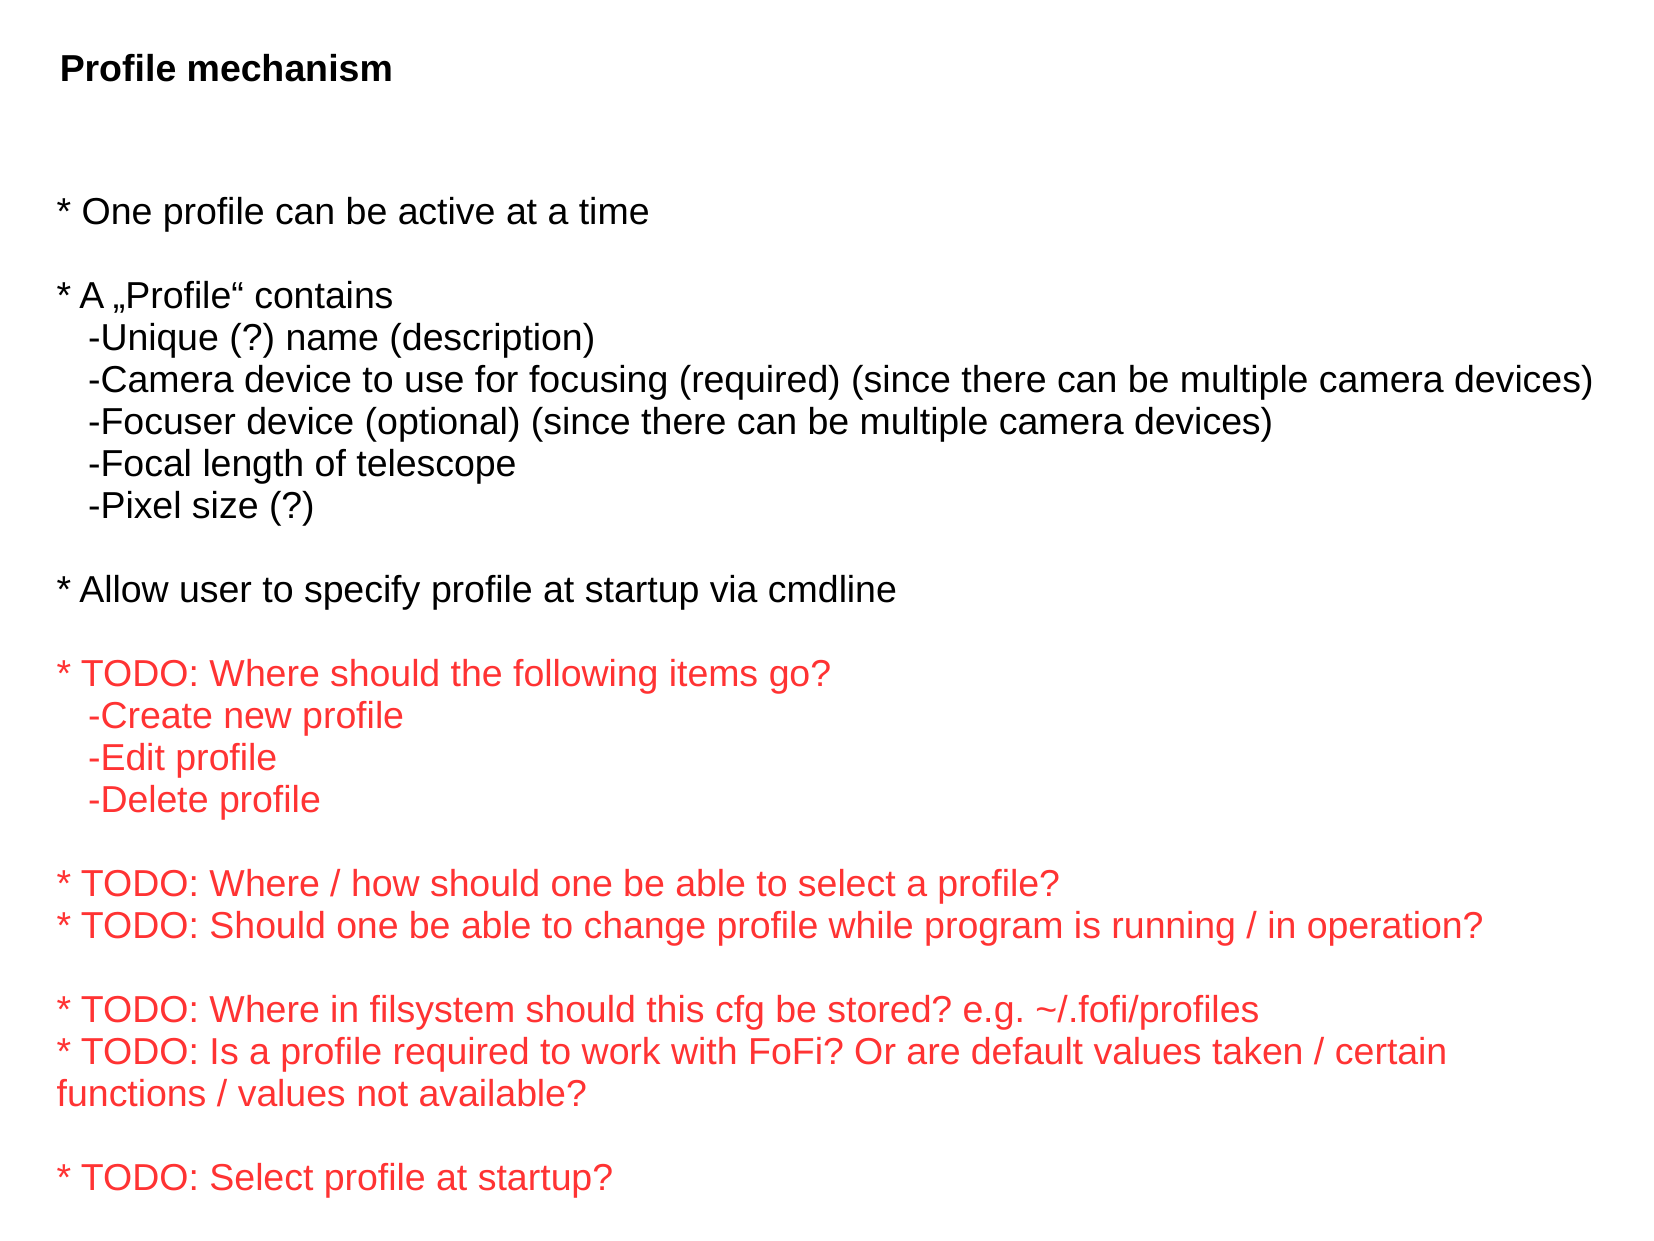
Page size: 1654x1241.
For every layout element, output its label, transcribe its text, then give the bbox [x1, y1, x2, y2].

text_box Profile mechanism [45, 39, 408, 91]
text_box * One profile can be active at a time * A „Profile“ contains -Unique (?) name (description) -Camera device to use for focusing (required) (since there can be multiple camera devices) -Focuser device (optional) (since there can be multiple camera devices) -Focal length of telescope -Pixel size (?) * Allow user to specify profile at startup via cmdline * TODO: Where should the following items go? -Create new profile -Edit profile -Delete profile * TODO: Where / how should one be able to select a profile? * TODO: Should one be able to change profile while program is running / in operation? * TODO: Where in filsystem should this cfg be stored? e.g. ~/.fofi/profiles * TODO: Is a profile required to work with FoFi? Or are default values taken / certain functions / values not available? * TODO: Select profile at startup? [41, 183, 1617, 1115]
